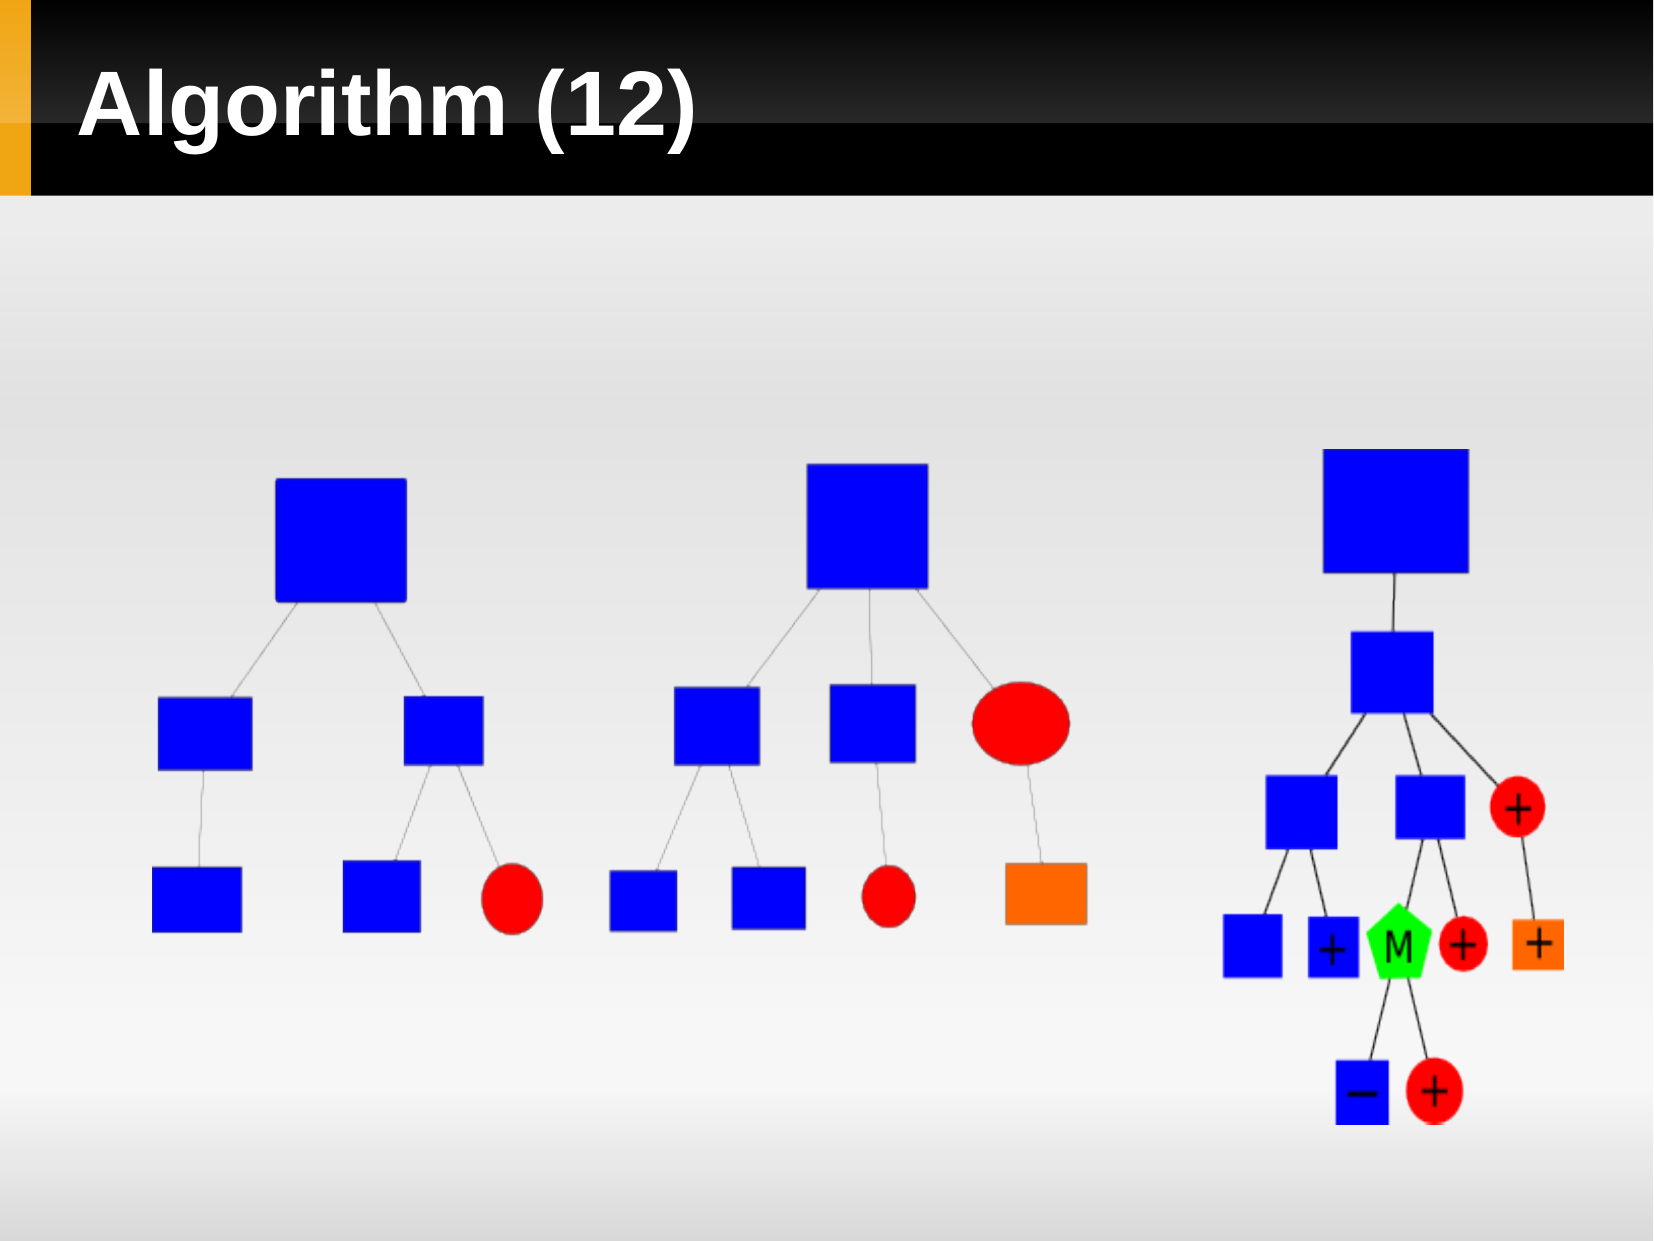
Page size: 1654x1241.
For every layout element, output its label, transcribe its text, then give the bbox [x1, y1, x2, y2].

title Algorithm (12) [76, 0, 1565, 208]
picture [0, 0, 1654, 1241]
